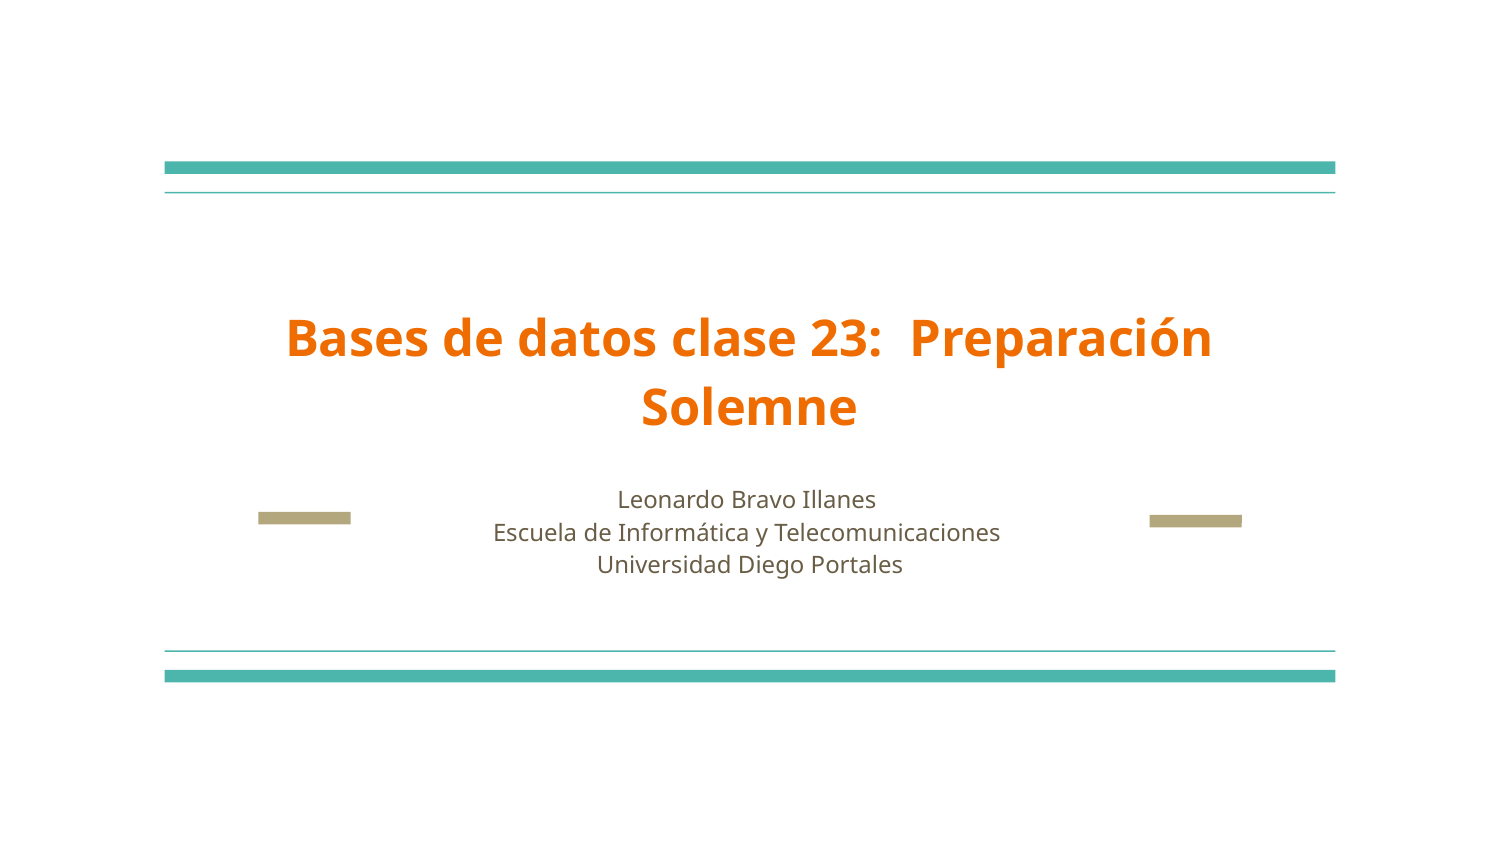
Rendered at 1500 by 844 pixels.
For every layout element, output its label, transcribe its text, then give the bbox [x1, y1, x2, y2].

title Bases de datos clase 23: Preparación Solemne [164, 287, 1336, 456]
subtitle Leonardo Bravo Illanes Escuela de Informática y Telecomunicaciones Universidad Diego Portales [350, 467, 1150, 598]
